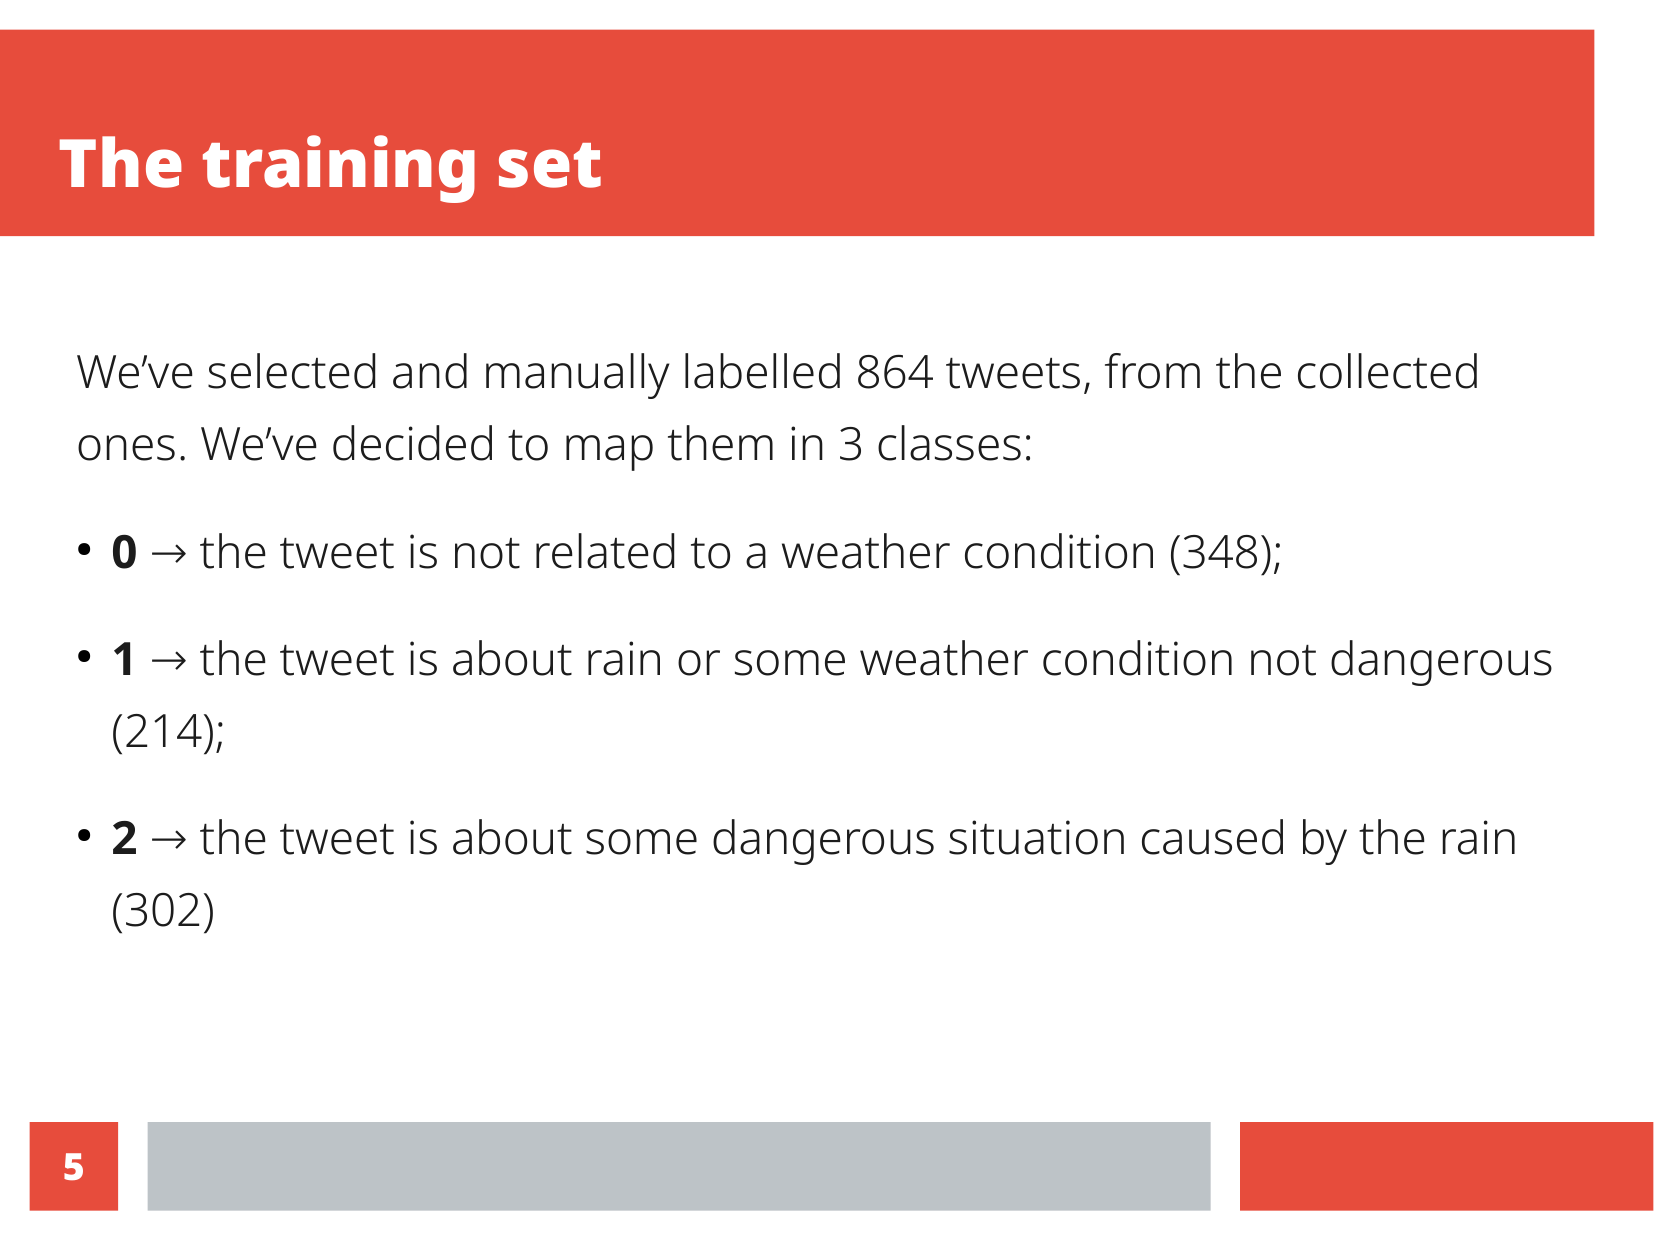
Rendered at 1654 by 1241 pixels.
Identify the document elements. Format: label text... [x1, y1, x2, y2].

text_box We’ve selected and manually labelled 864 tweets, from the collected ones. We’ve decided to map them in 3 classes: 0 → the tweet is not related to a weather condition (348); 1 → the tweet is about rain or some weather condition not dangerous (214); 2 → the tweet is about some dangerous situation caused by the rain (302) [76, 330, 1582, 934]
title The training set [59, 59, 1595, 207]
